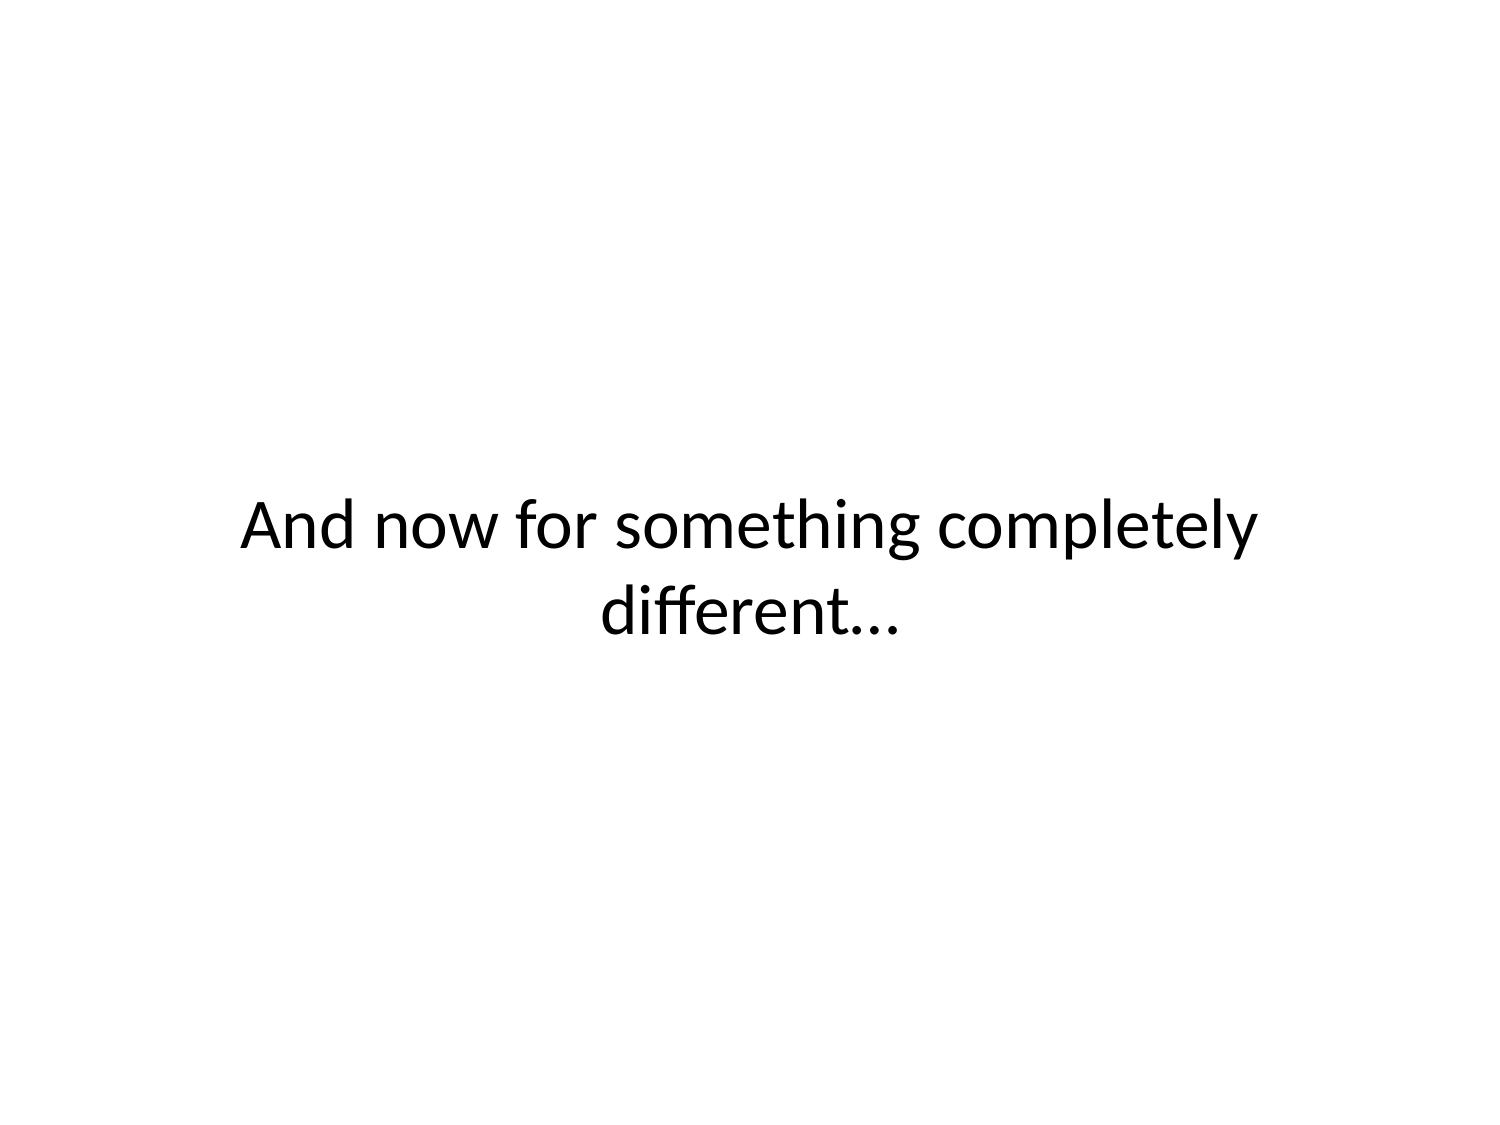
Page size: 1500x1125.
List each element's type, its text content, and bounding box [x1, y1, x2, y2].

title And now for something completely different… [75, 468, 1425, 657]
